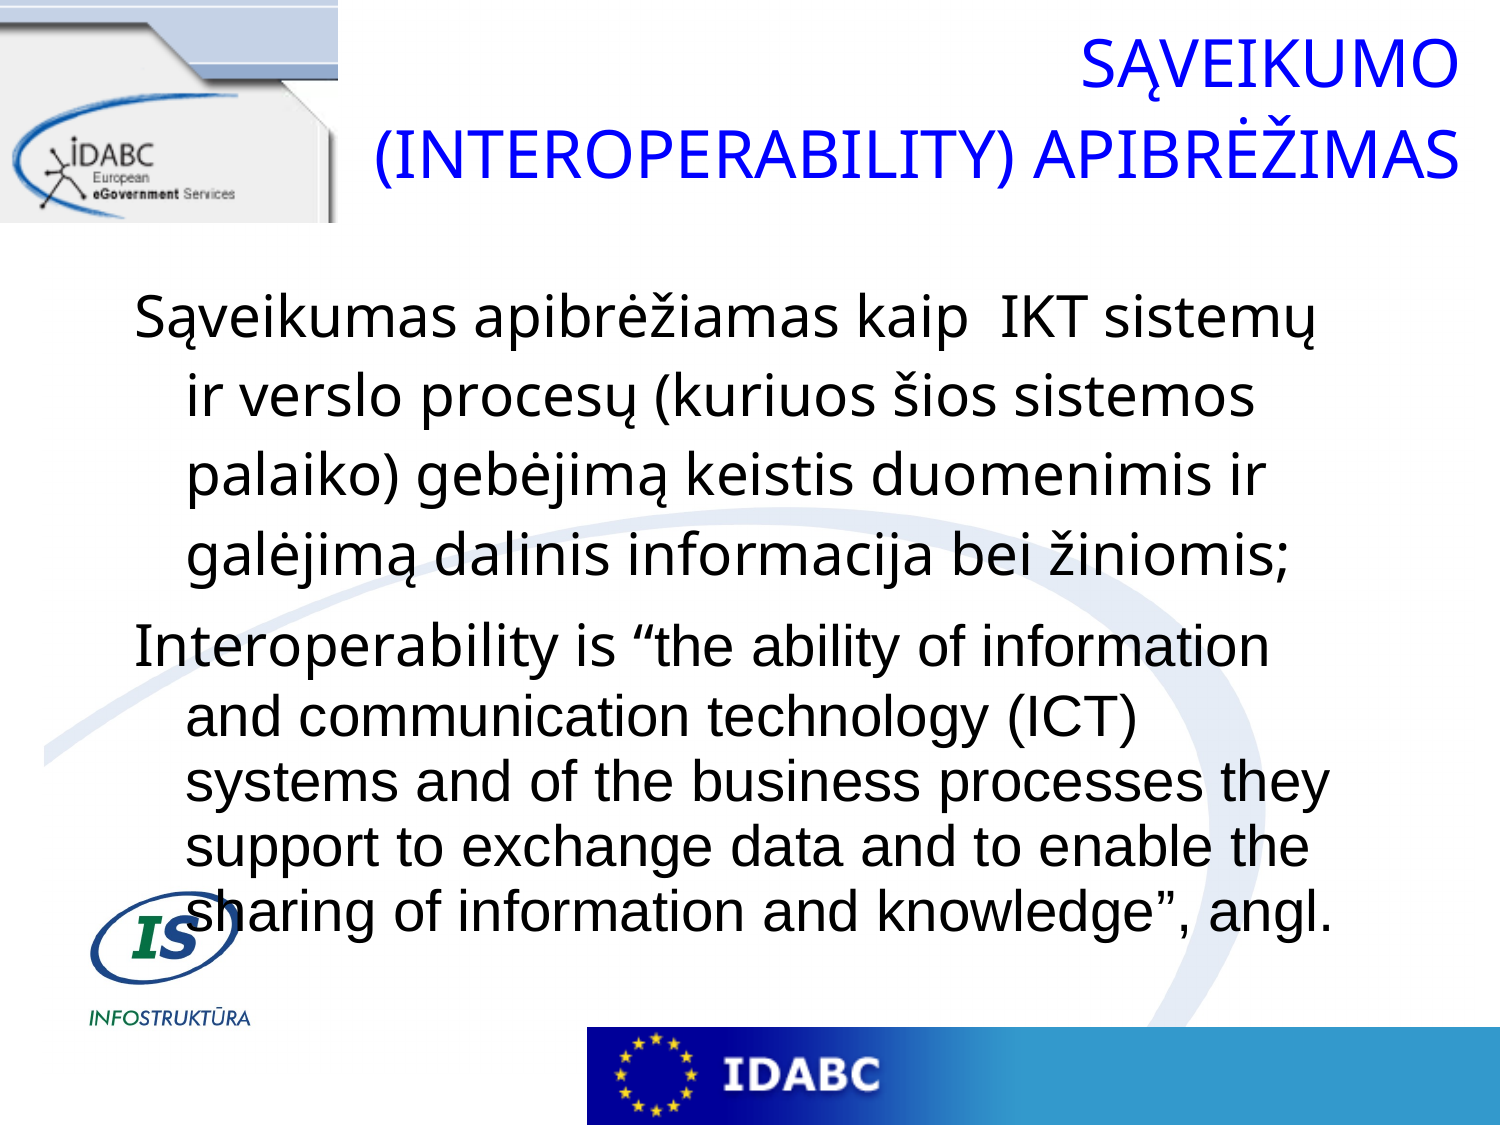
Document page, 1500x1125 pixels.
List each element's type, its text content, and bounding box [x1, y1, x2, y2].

list Sąveikumas apibrėžiamas kaip IKT sistemų ir verslo procesų (kuriuos šios sistemos palaiko) gebėjimą keistis duomenimis ir galėjimą dalinis informacija bei žiniomis; Interoperability is “the ability of information and communication technology (ICT) systems and of the business processes they support to exchange data and to enable the sharing of information and knowledge”, angl. [134, 274, 1361, 976]
picture [0, 0, 1500, 1125]
title SĄVEIKUMO (INTEROPERABILITY) APIBRĖŽIMAS [350, 0, 1463, 228]
